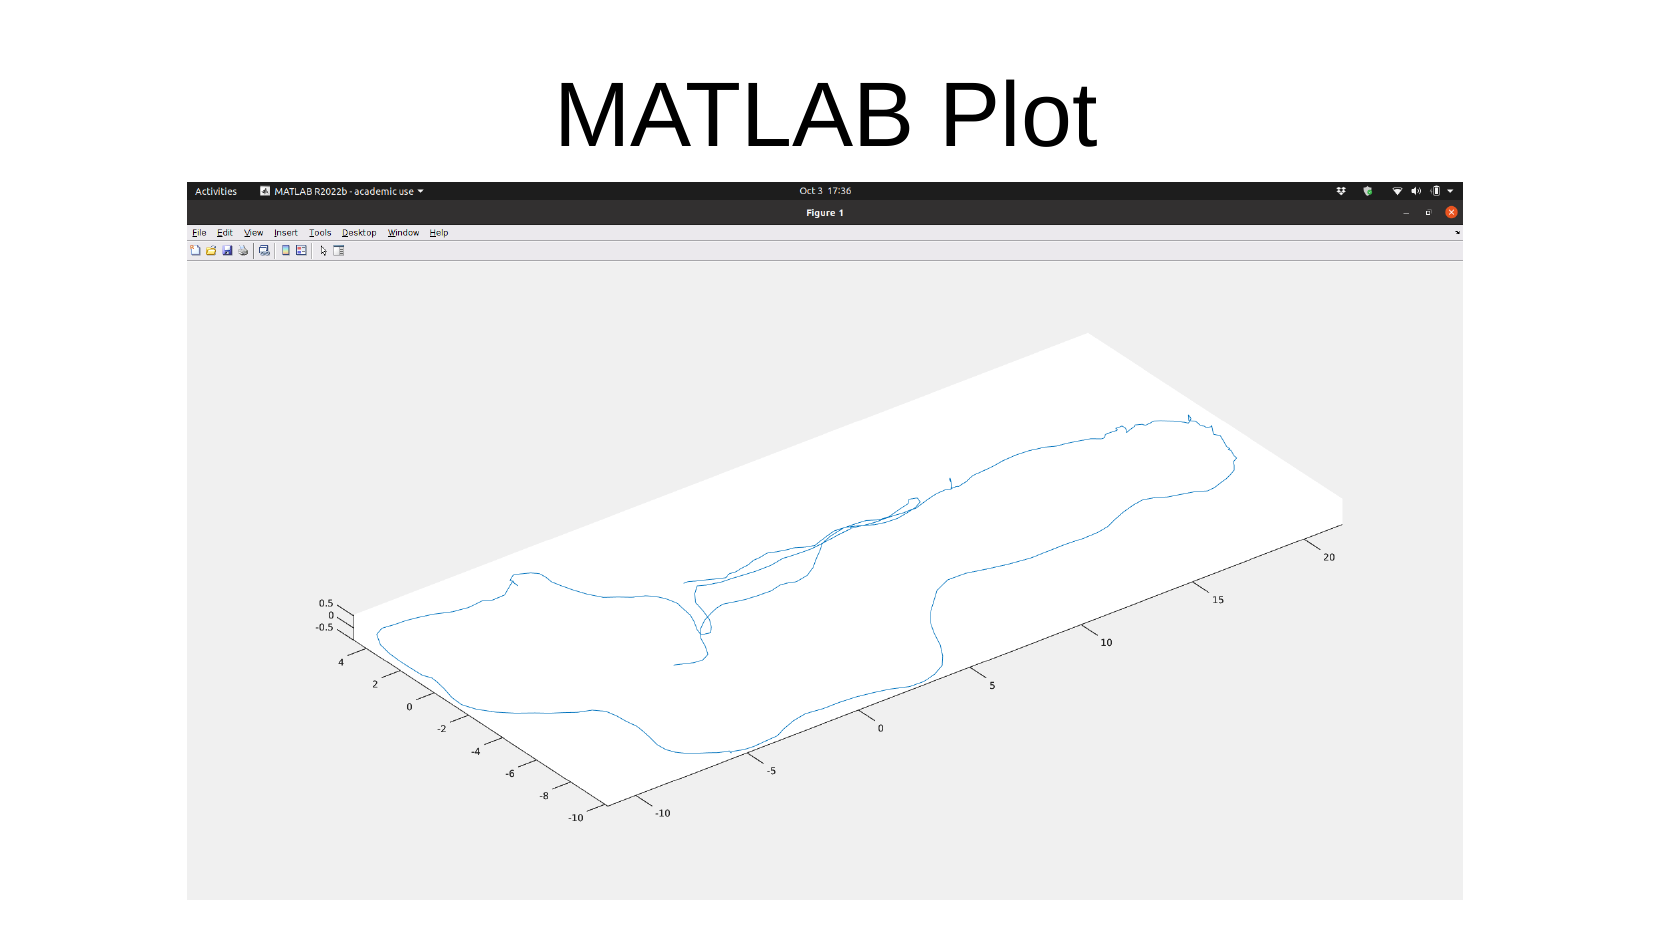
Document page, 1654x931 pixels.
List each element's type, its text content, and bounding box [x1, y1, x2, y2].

picture [187, 182, 1463, 901]
title MATLAB Plot [82, 37, 1571, 193]
